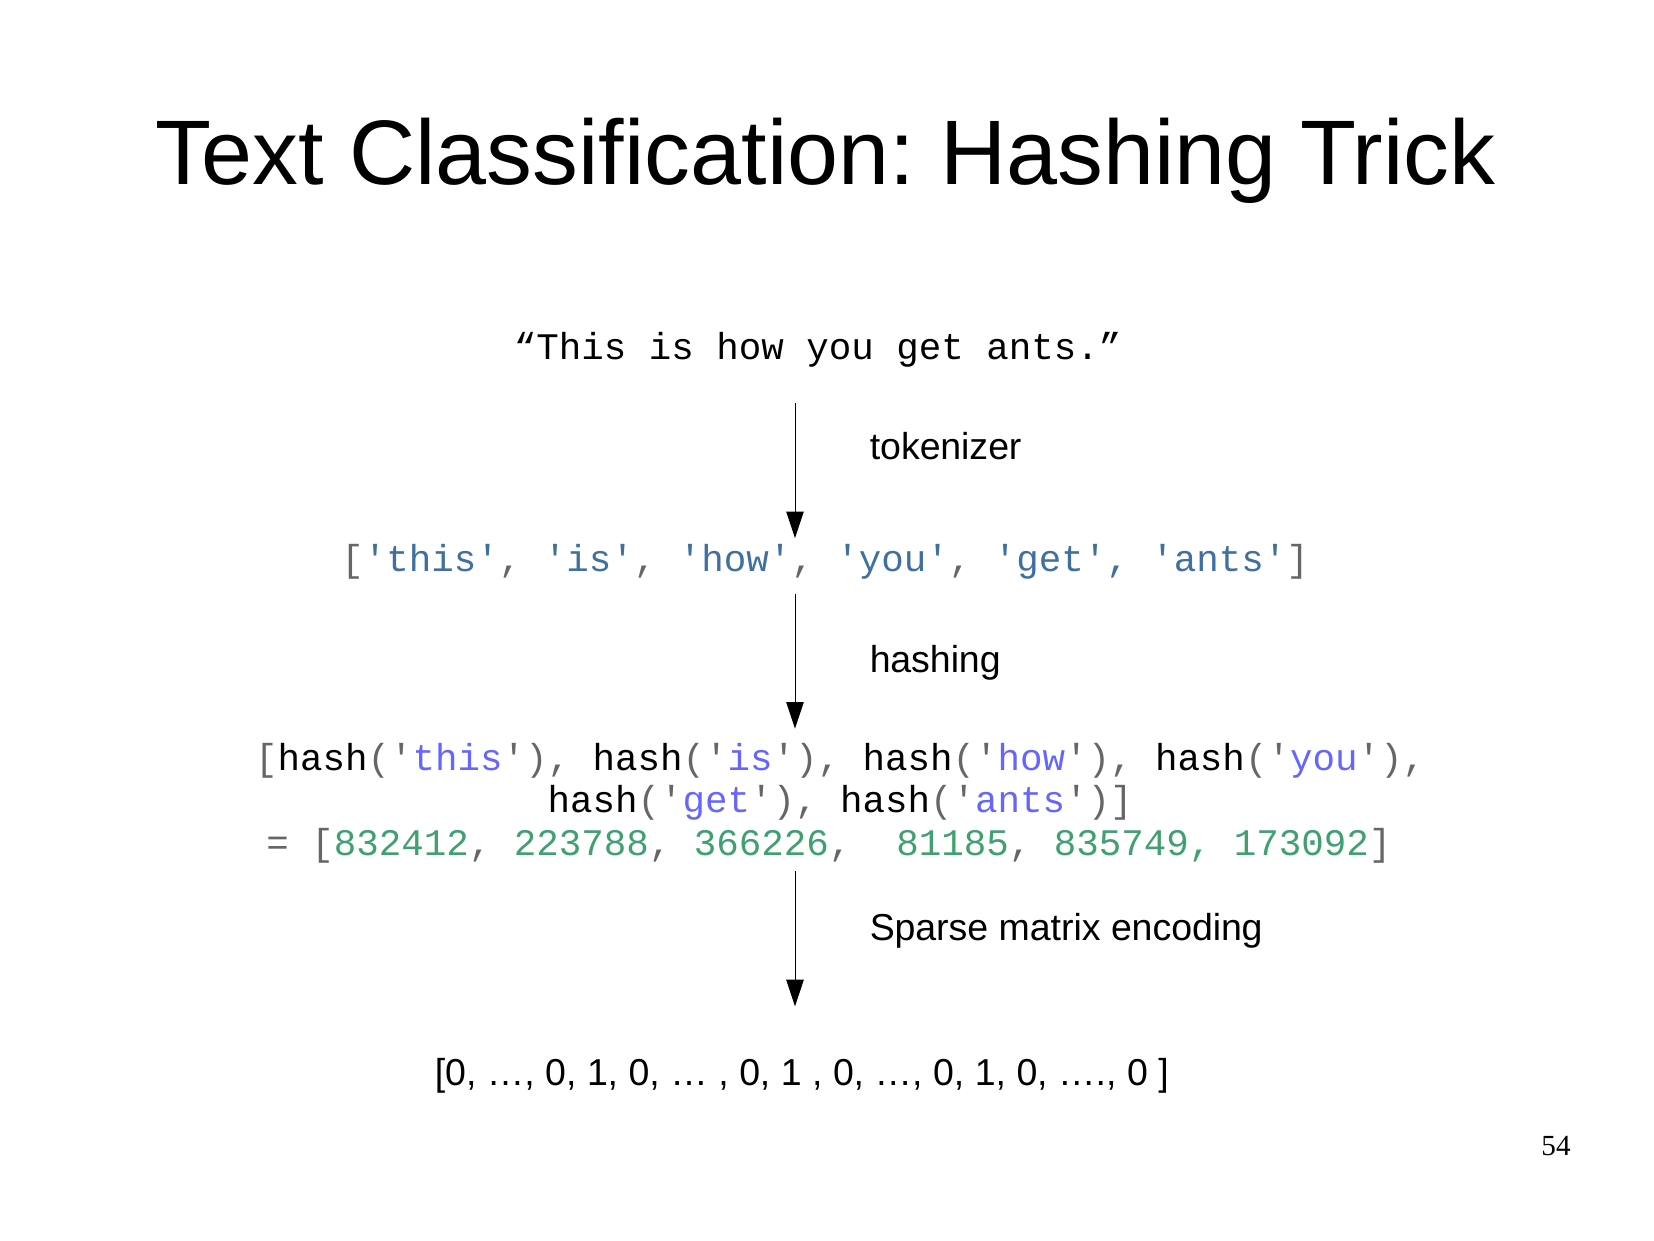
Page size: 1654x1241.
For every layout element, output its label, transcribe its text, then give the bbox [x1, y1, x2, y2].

text_box [0, …, 0, 1, 0, … , 0, 1 , 0, …, 0, 1, 0, …., 0 ] [420, 1044, 1186, 1102]
text_box Sparse matrix encoding [855, 911, 1321, 956]
text_box hashing [855, 630, 1561, 730]
text_box “This is how you get ants.” [465, 328, 1171, 372]
title Text Classification: Hashing Trick [82, 49, 1571, 257]
text_box ['this', 'is', 'how', 'you', 'get', 'ants'] [315, 540, 1336, 584]
text_box tokenizer [855, 418, 1111, 476]
text_box [hash('this'), hash('is'), hash('how'), hash('you'), hash('get'), hash('ants')] = [832412, 223788, 366226, 81185, 835749, 173092] [150, 739, 1531, 911]
